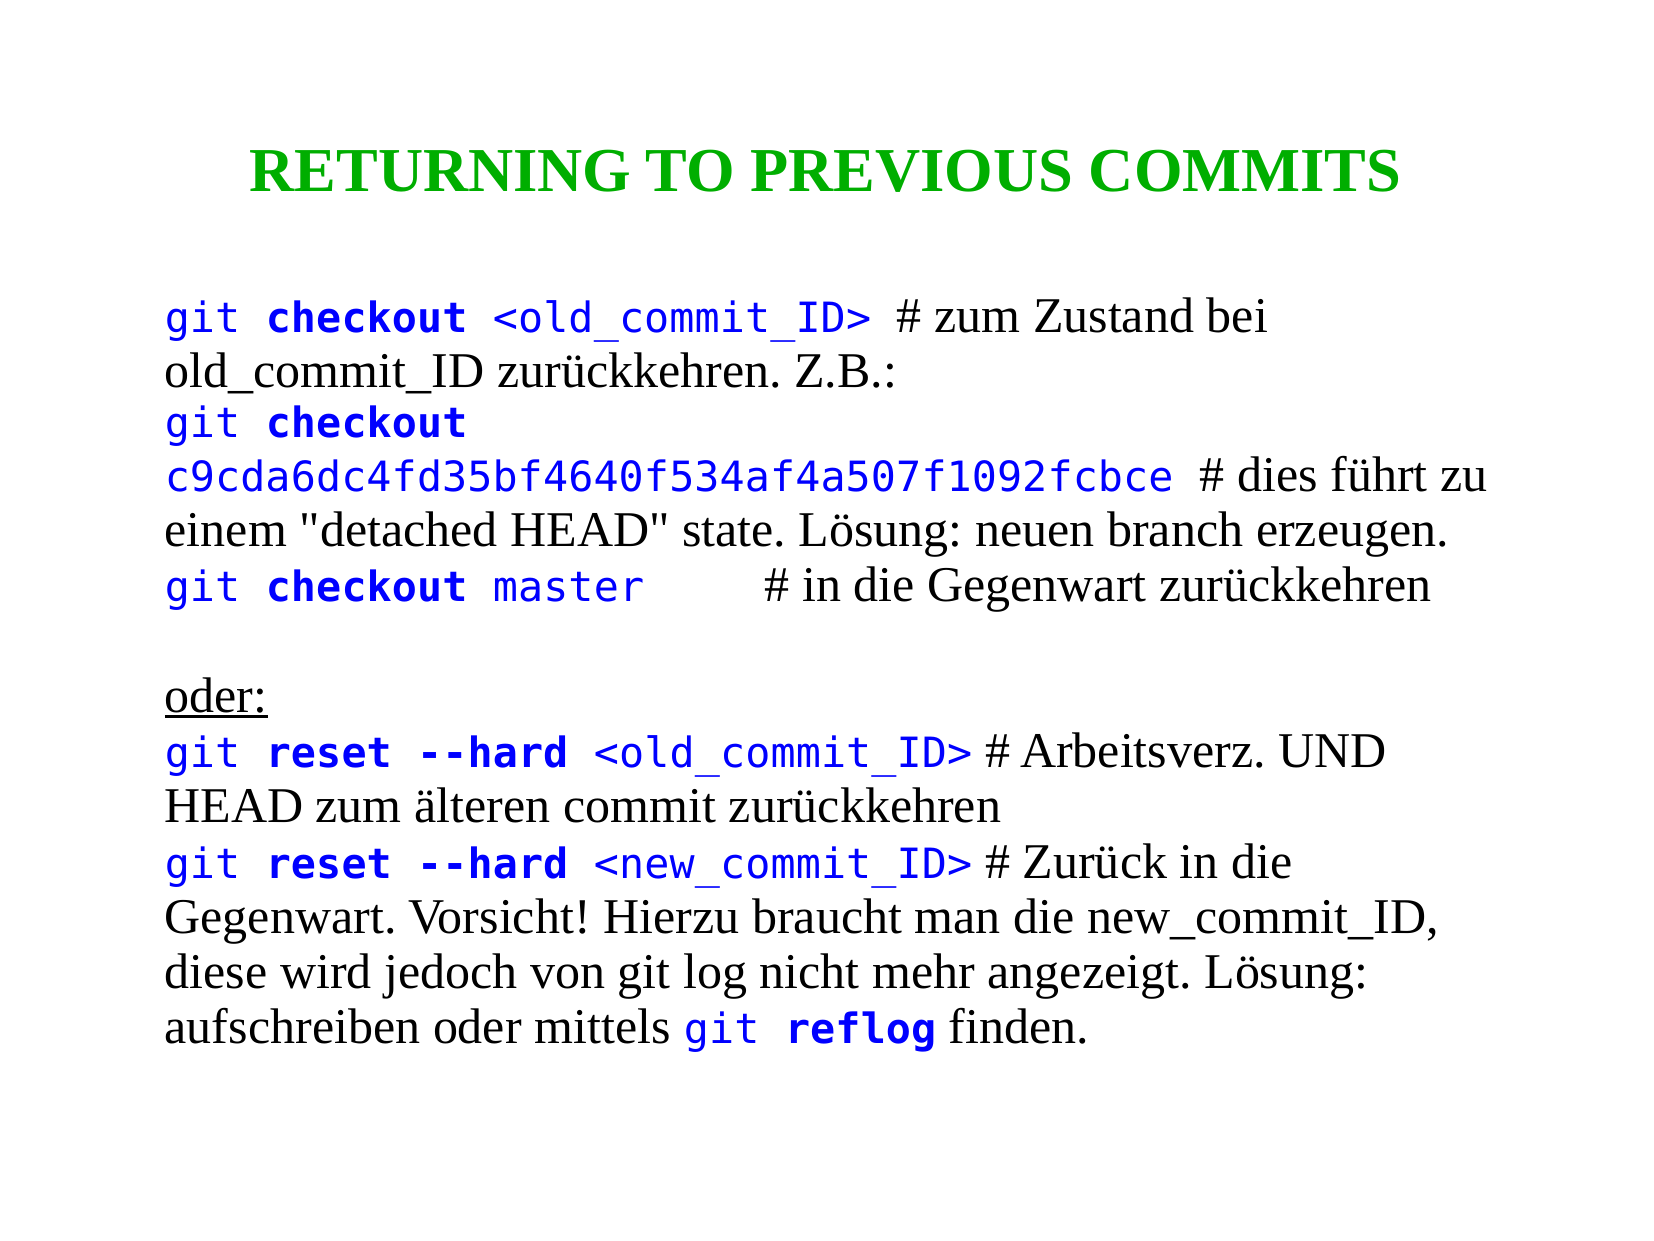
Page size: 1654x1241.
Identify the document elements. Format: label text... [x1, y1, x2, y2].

text_box RETURNING TO PREVIOUS COMMITS git checkout <old_commit_ID> # zum Zustand bei old_commit_ID zurückkehren. Z.B.: git checkout c9cda6dc4fd35bf4640f534af4a507f1092fcbce # dies führt zu einem "detached HEAD" state. Lösung: neuen branch erzeugen. git checkout master # in die Gegenwart zurückkehren oder: git reset --hard <old_commit_ID> # Arbeitsverz. UND HEAD zum älteren commit zurückkehren git reset --hard <new_commit_ID> # Zurück in die Gegenwart. Vorsicht! Hierzu braucht man die new_commit_ID, diese wird jedoch von git log nicht mehr angezeigt. Lösung: aufschreiben oder mittels git reflog finden. [150, 45, 1516, 1186]
